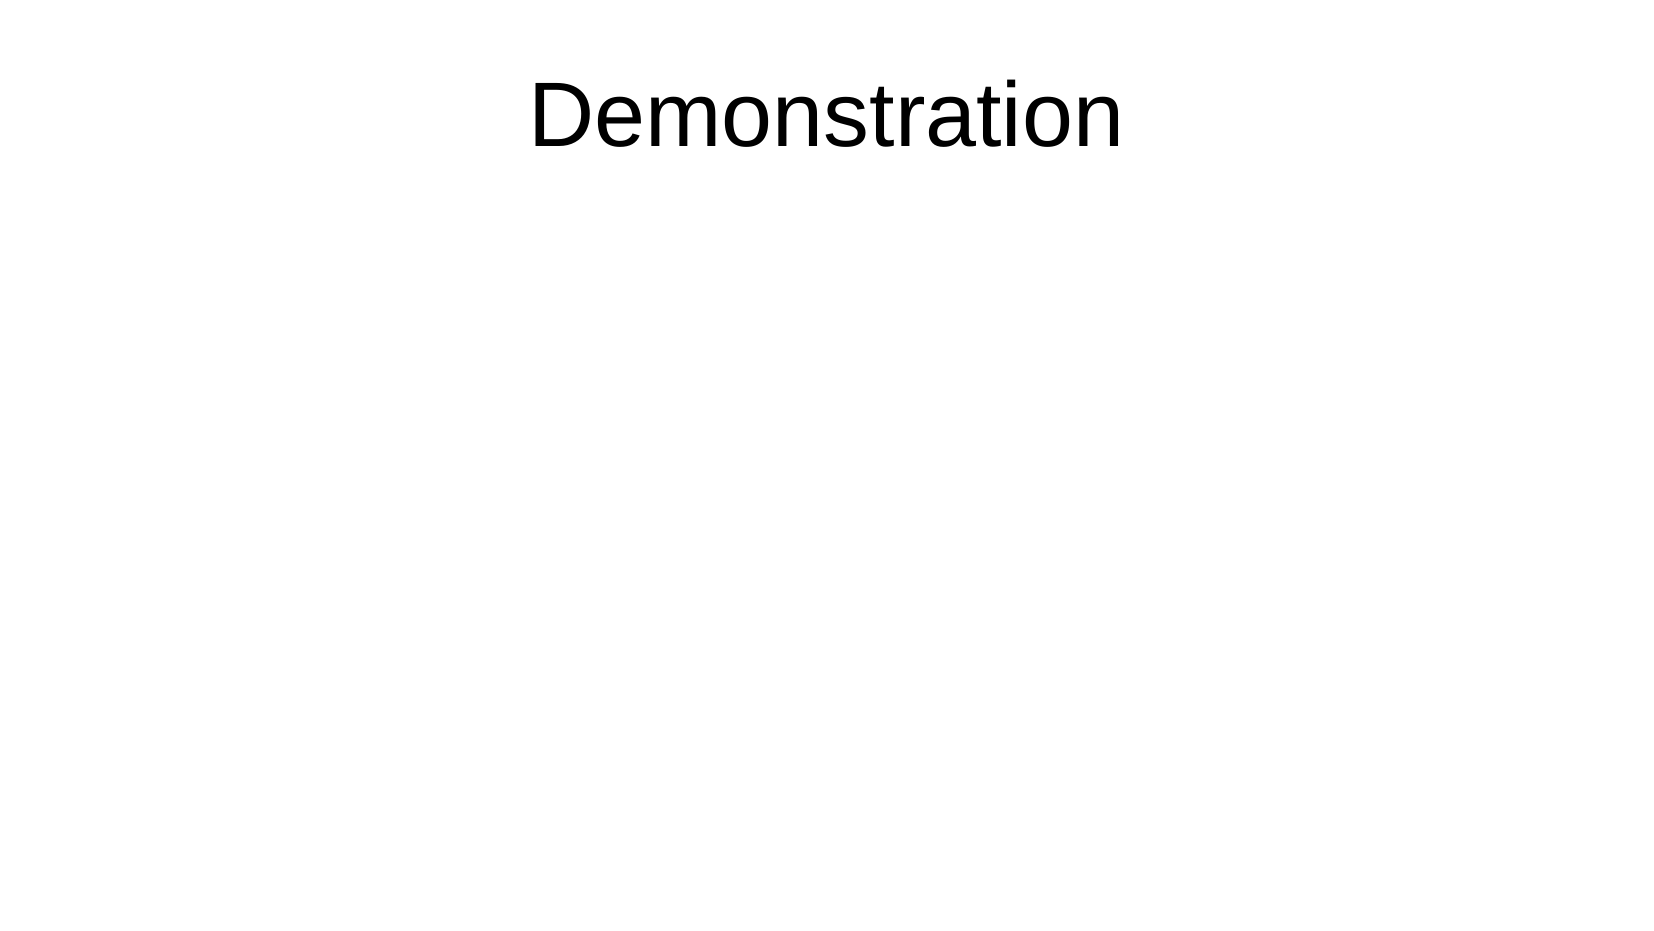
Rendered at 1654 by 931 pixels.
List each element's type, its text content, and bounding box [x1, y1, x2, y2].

title Demonstration [82, 37, 1571, 193]
